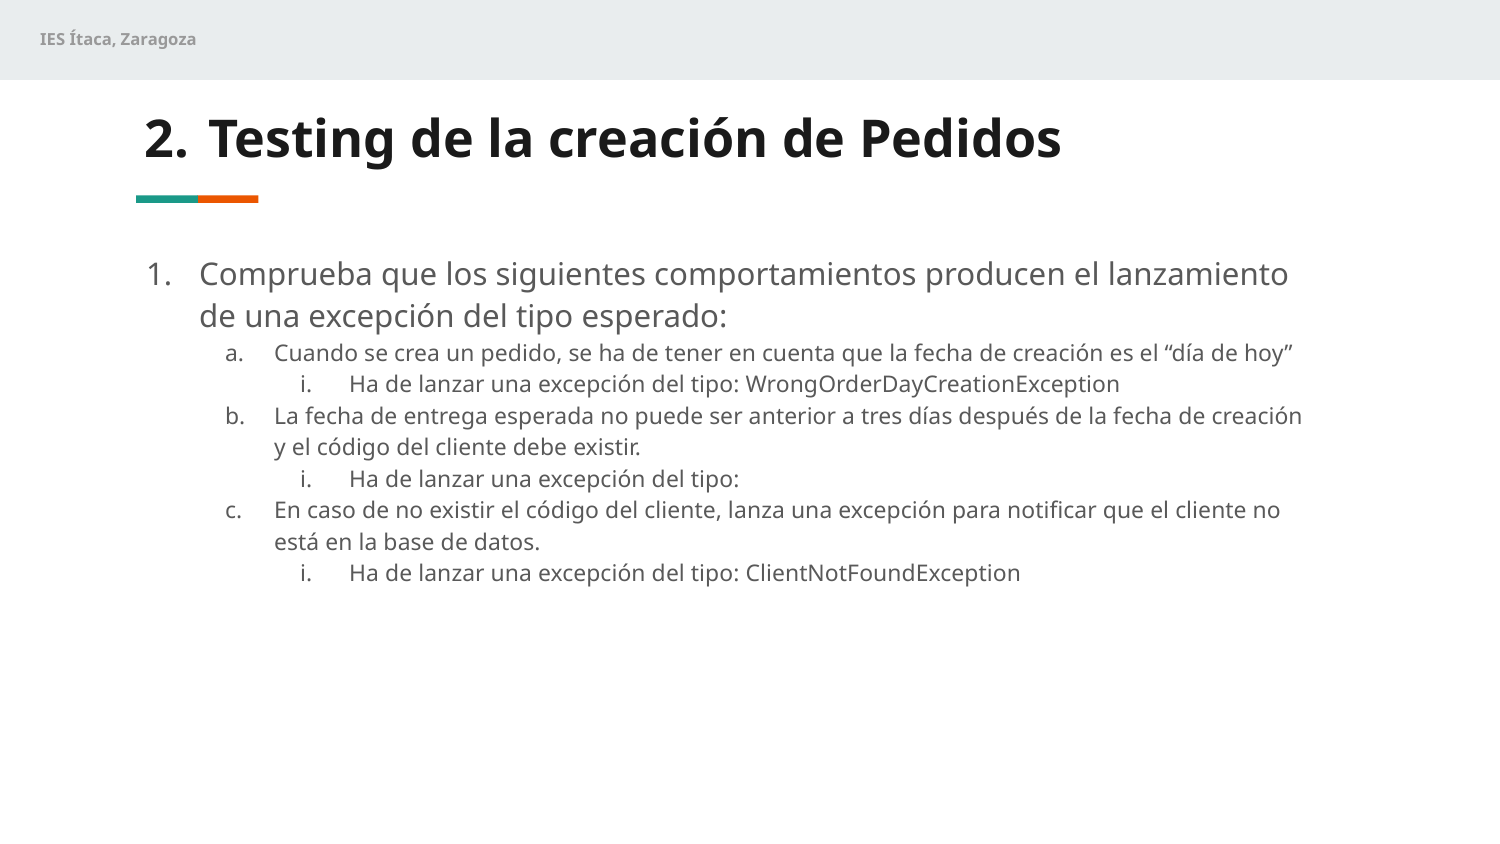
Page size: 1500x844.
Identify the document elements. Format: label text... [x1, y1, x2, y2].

title Testing de la creación de Pedidos [118, 90, 1388, 189]
list Comprueba que los siguientes comportamientos producen el lanzamiento de una excepción del tipo esperado: Cuando se crea un pedido, se ha de tener en cuenta que la fecha de creación es el “día de hoy” Ha de lanzar una excepción del tipo: WrongOrderDayCreationException La fecha de entrega esperada no puede ser anterior a tres días después de la fecha de creación y el código del cliente debe existir. Ha de lanzar una excepción del tipo: En caso de no existir el código del cliente, lanza una excepción para notificar que el cliente no está en la base de datos. Ha de lanzar una excepción del tipo: ClientNotFoundException [109, 233, 1325, 778]
